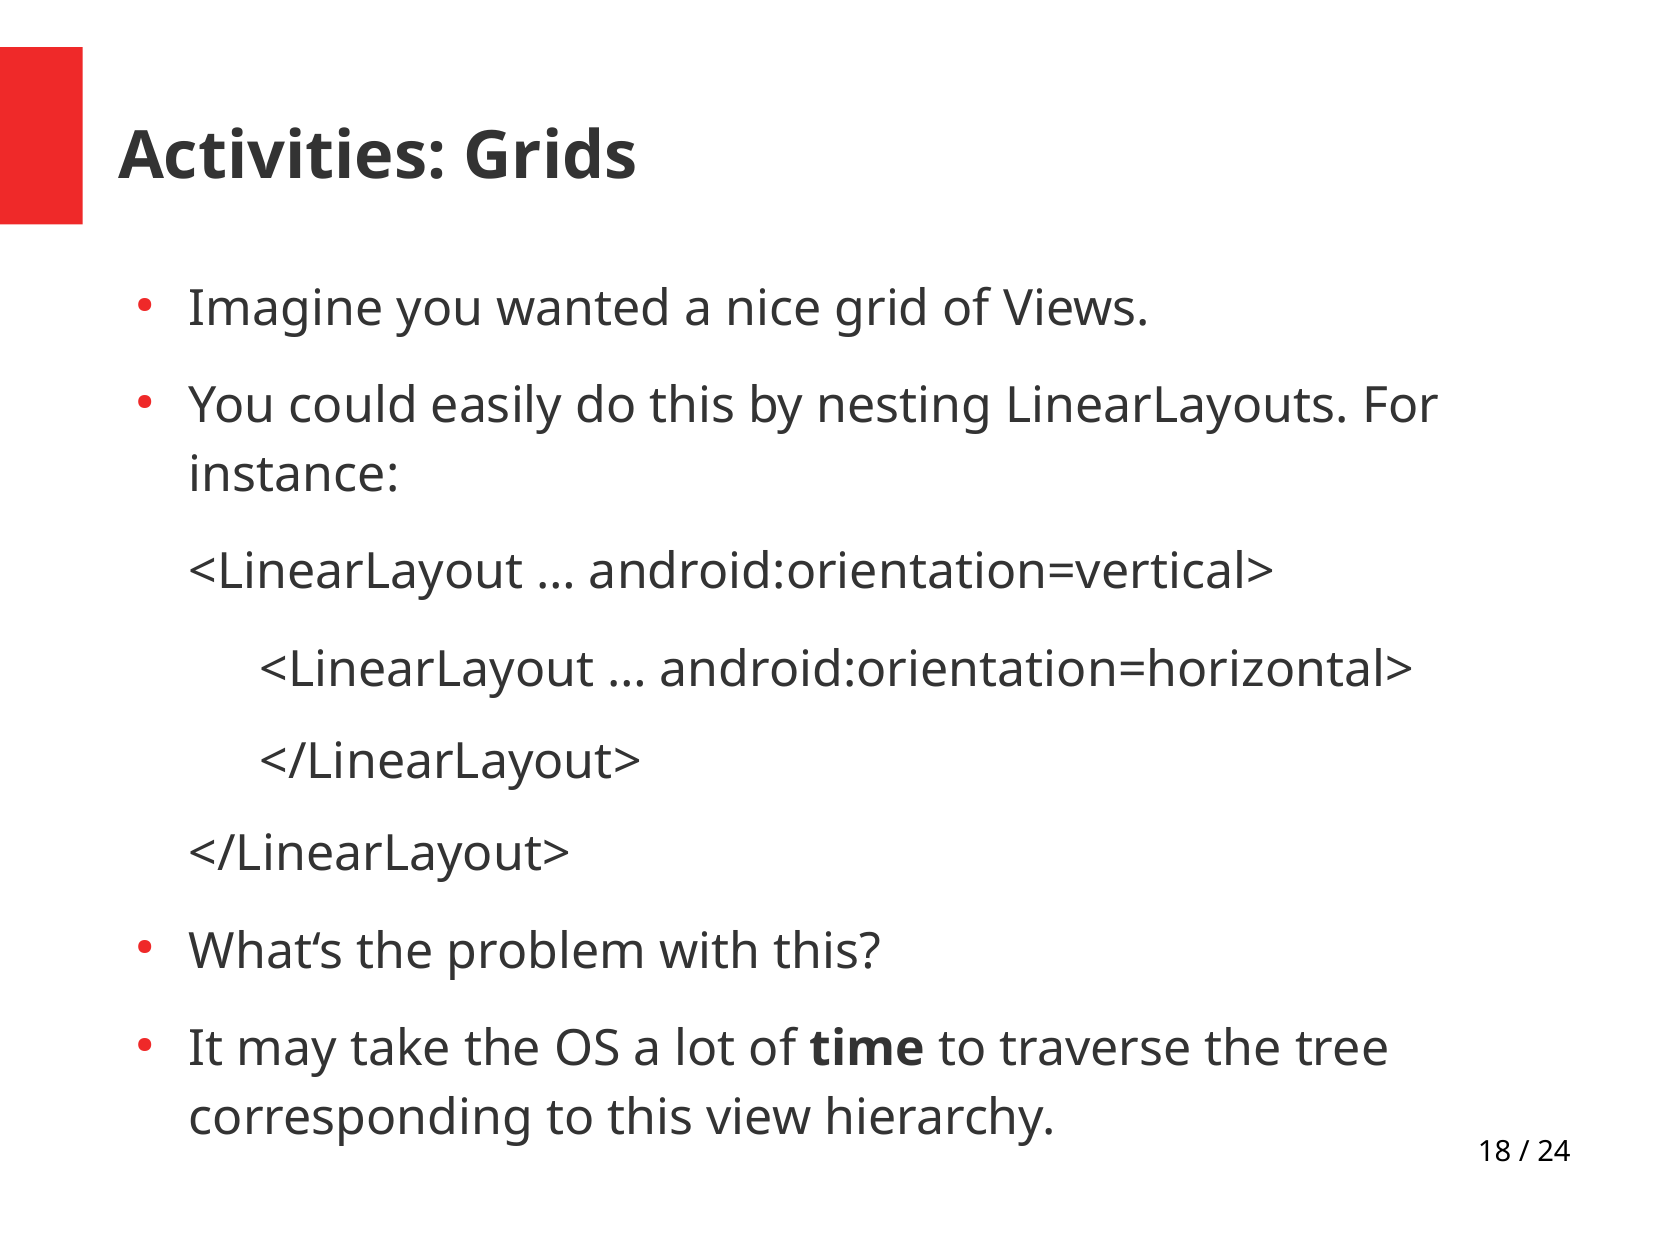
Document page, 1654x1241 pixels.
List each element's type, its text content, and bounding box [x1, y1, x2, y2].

title Activities: Grids [118, 49, 1571, 257]
list Imagine you wanted a nice grid of Views. You could easily do this by nesting LinearLayouts. For instance: <LinearLayout … android:orientation=vertical> <LinearLayout … android:orientation=horizontal> </LinearLayout> </LinearLayout> What‘s the problem with this? It may take the OS a lot of time to traverse the tree corresponding to this view hierarchy. [118, 271, 1536, 991]
